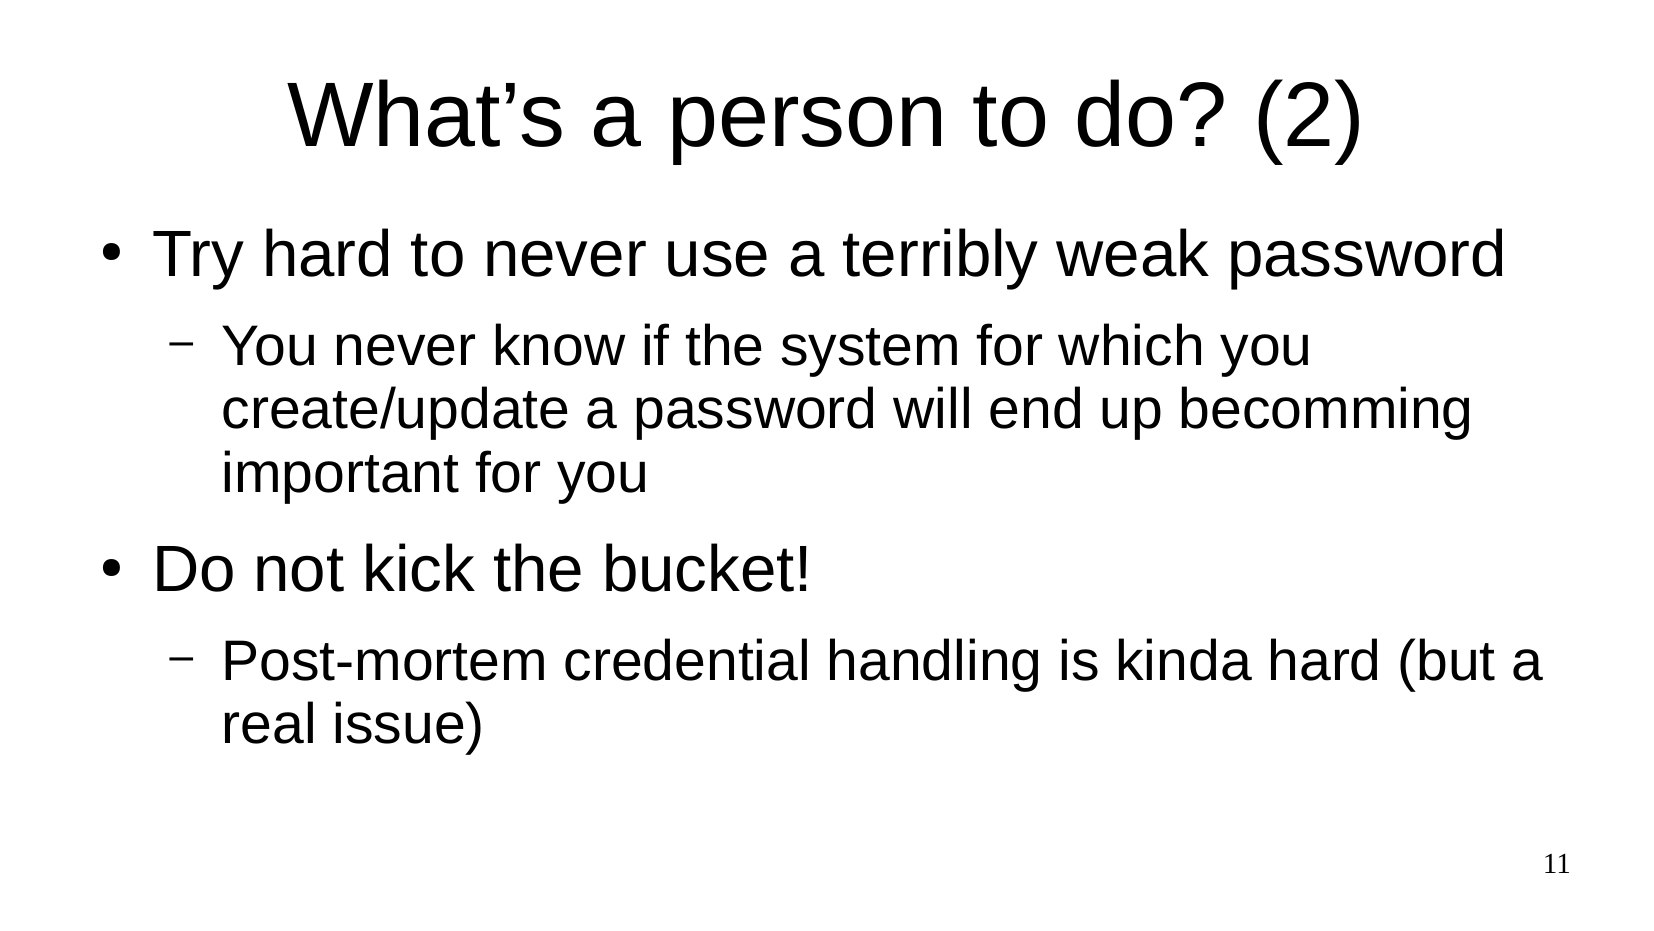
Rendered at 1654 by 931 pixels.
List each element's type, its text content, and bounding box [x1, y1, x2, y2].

title What’s a person to do? (2) [82, 37, 1571, 193]
list Try hard to never use a terribly weak password You never know if the system for which you create/update a password will end up becomming important for you Do not kick the bucket! Post-mortem credential handling is kinda hard (but a real issue) [82, 217, 1571, 758]
